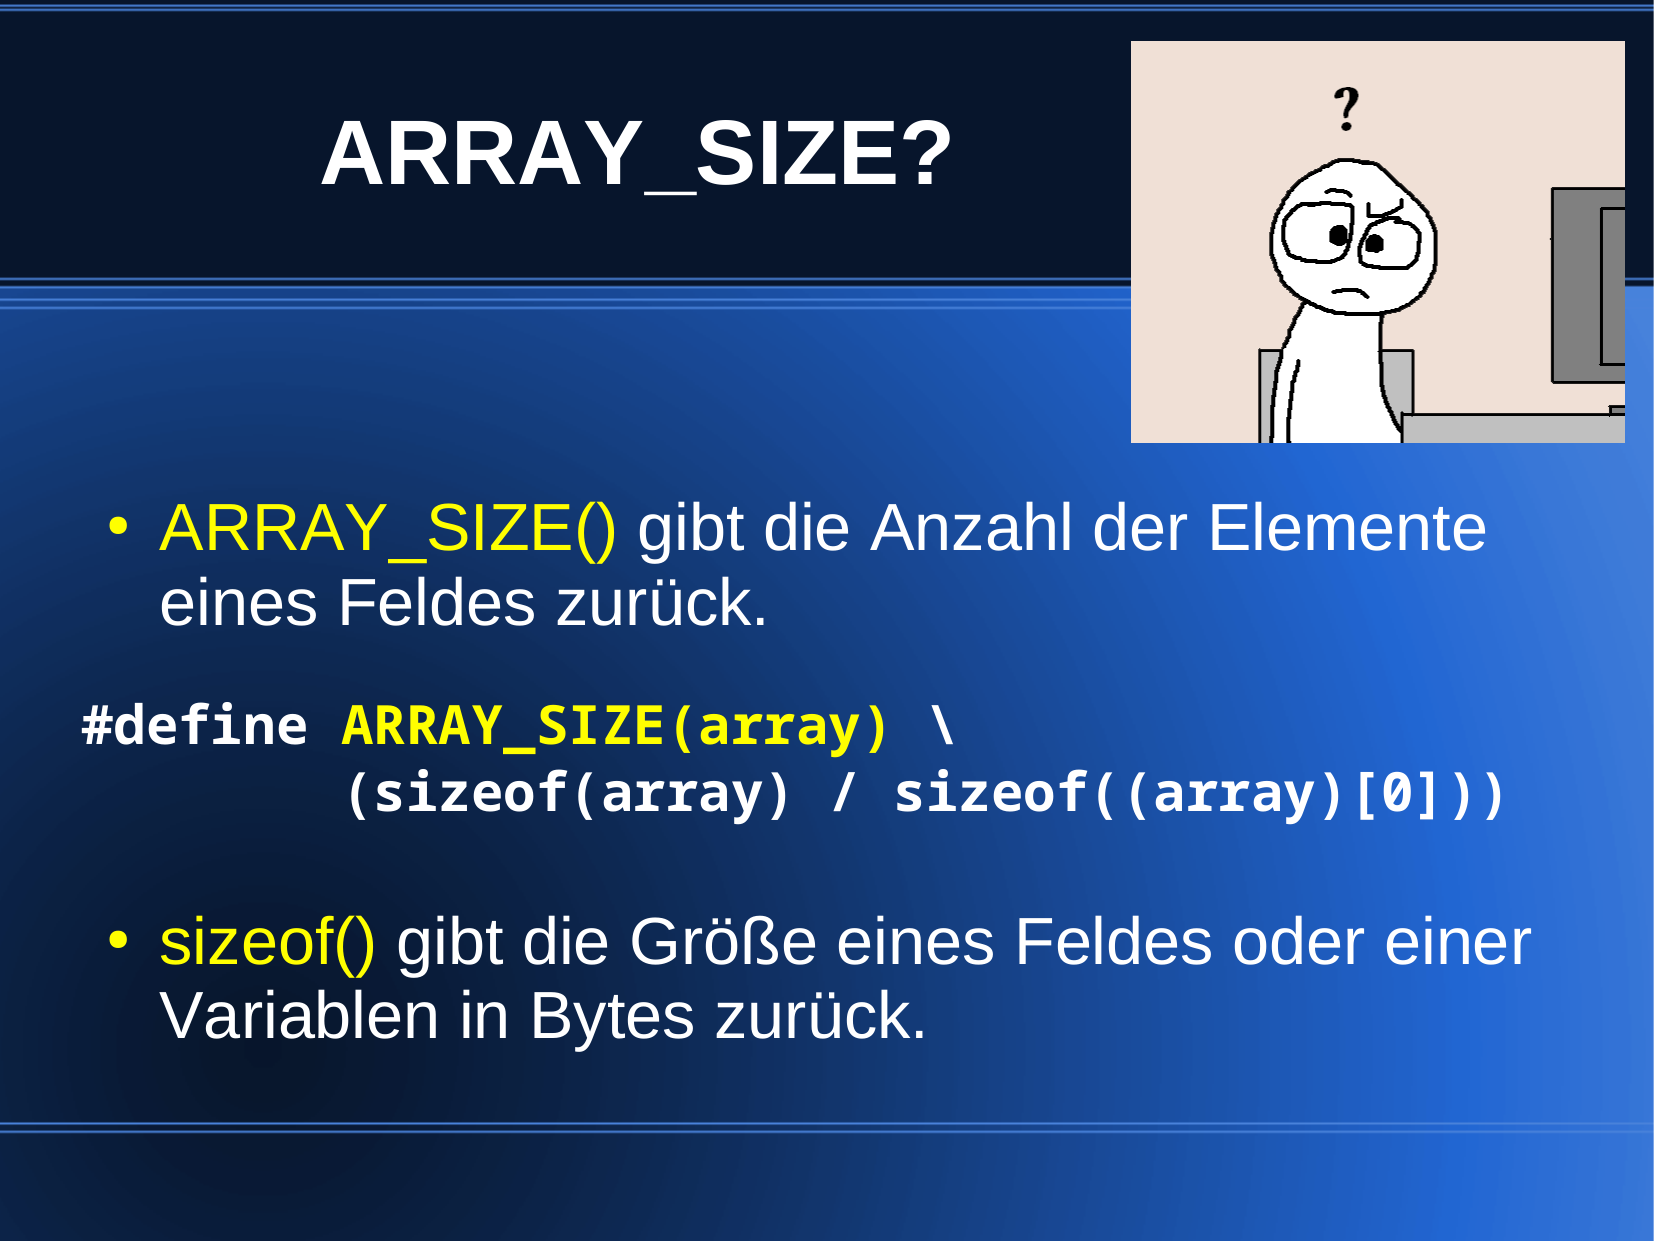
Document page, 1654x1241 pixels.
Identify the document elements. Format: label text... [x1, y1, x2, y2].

list sizeof() gibt die Größe eines Feldes oder einer Variablen in Bytes zurück. [88, 903, 1577, 1054]
list ARRAY_SIZE() gibt die Anzahl der Elemente eines Feldes zurück. [88, 490, 1577, 640]
picture [0, 0, 1654, 1241]
title ARRAY_SIZE? [0, 49, 1131, 257]
list #define ARRAY_SIZE(array) \ (sizeof(array) / sizeof((array)[0])) [81, 715, 1570, 842]
